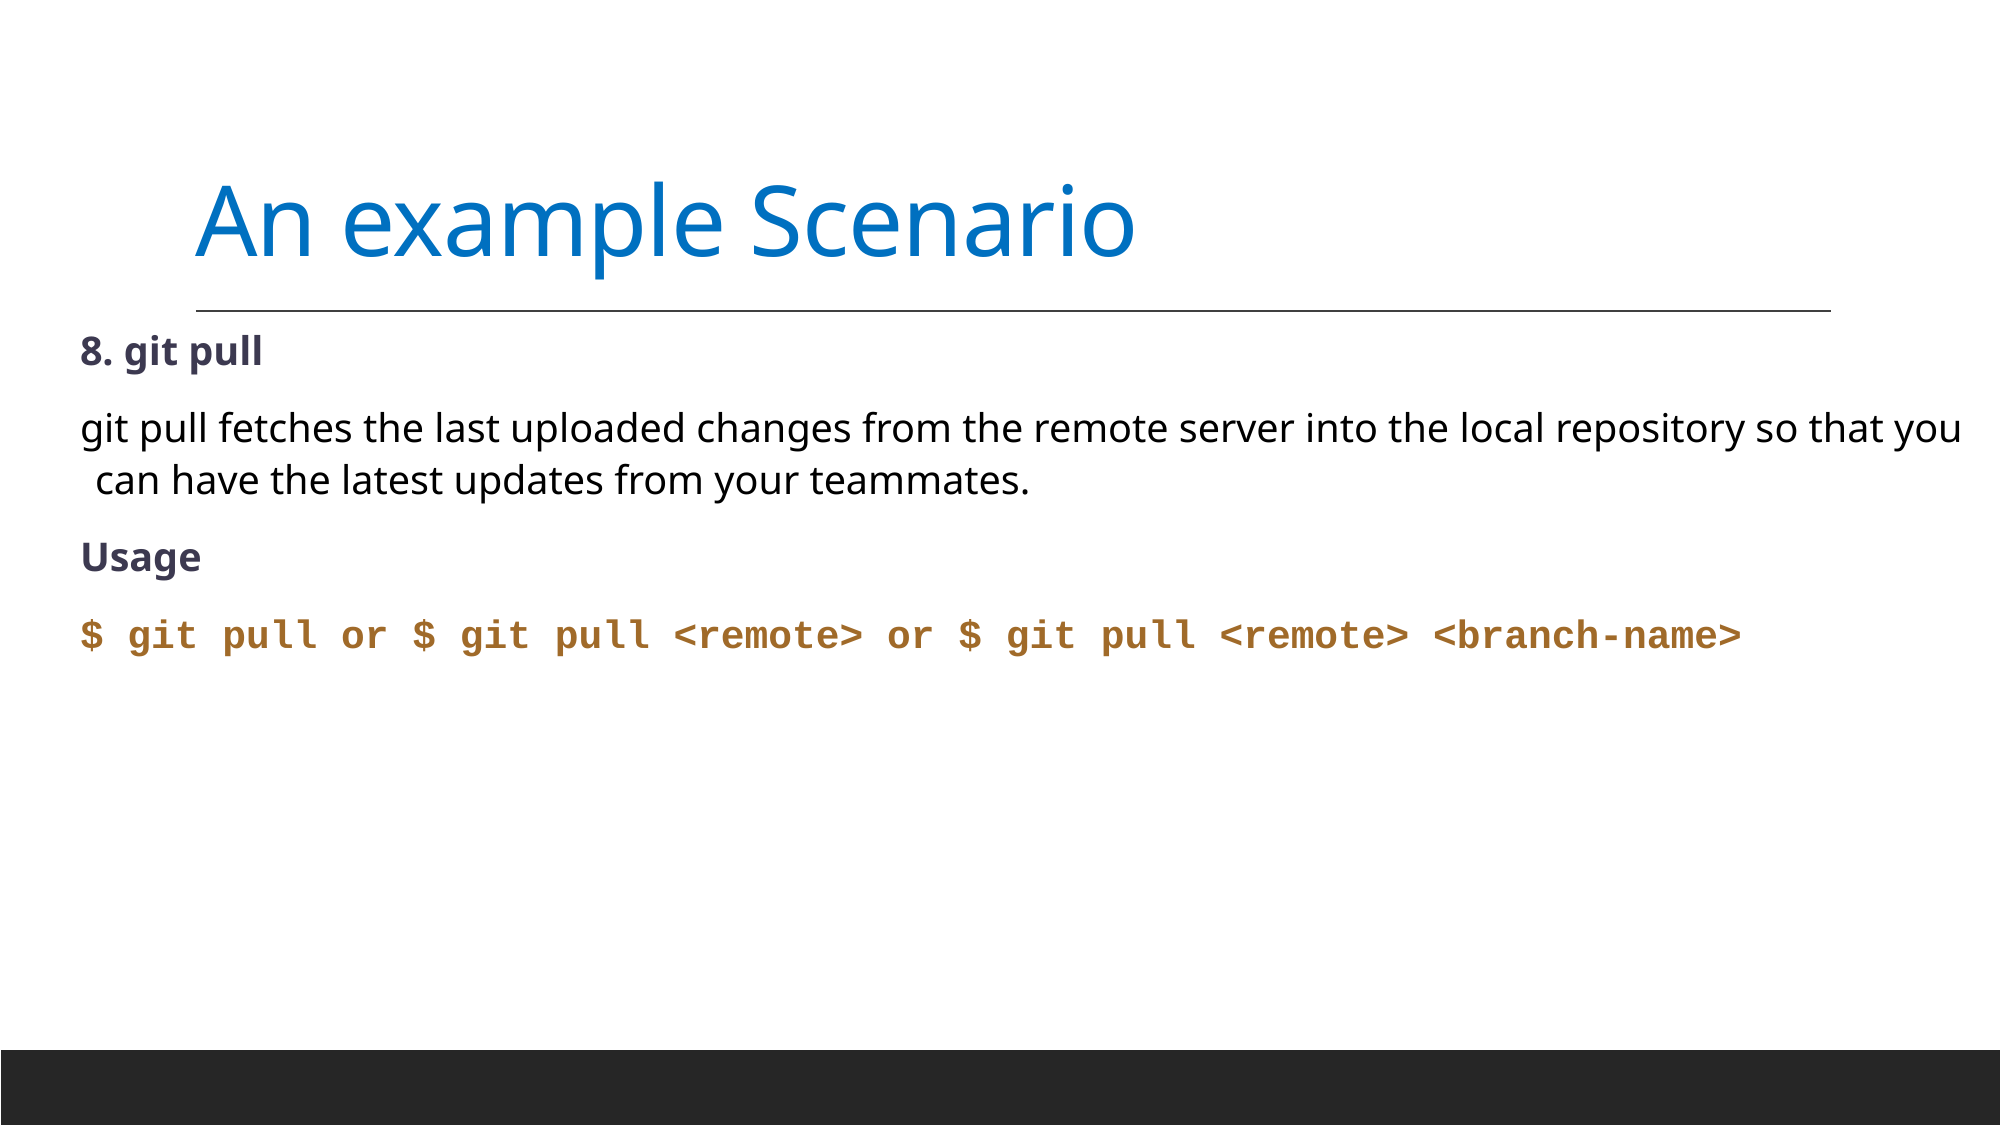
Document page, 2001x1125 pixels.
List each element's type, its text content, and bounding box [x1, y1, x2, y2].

list 8. git pull git pull fetches the last uploaded changes from the remote server into the local repository so that you can have the latest updates from your teammates. Usage $ git pull or $ git pull <remote> or $ git pull <remote> <branch-name> [65, 313, 1973, 1041]
title An example Scenario [180, 47, 1831, 286]
